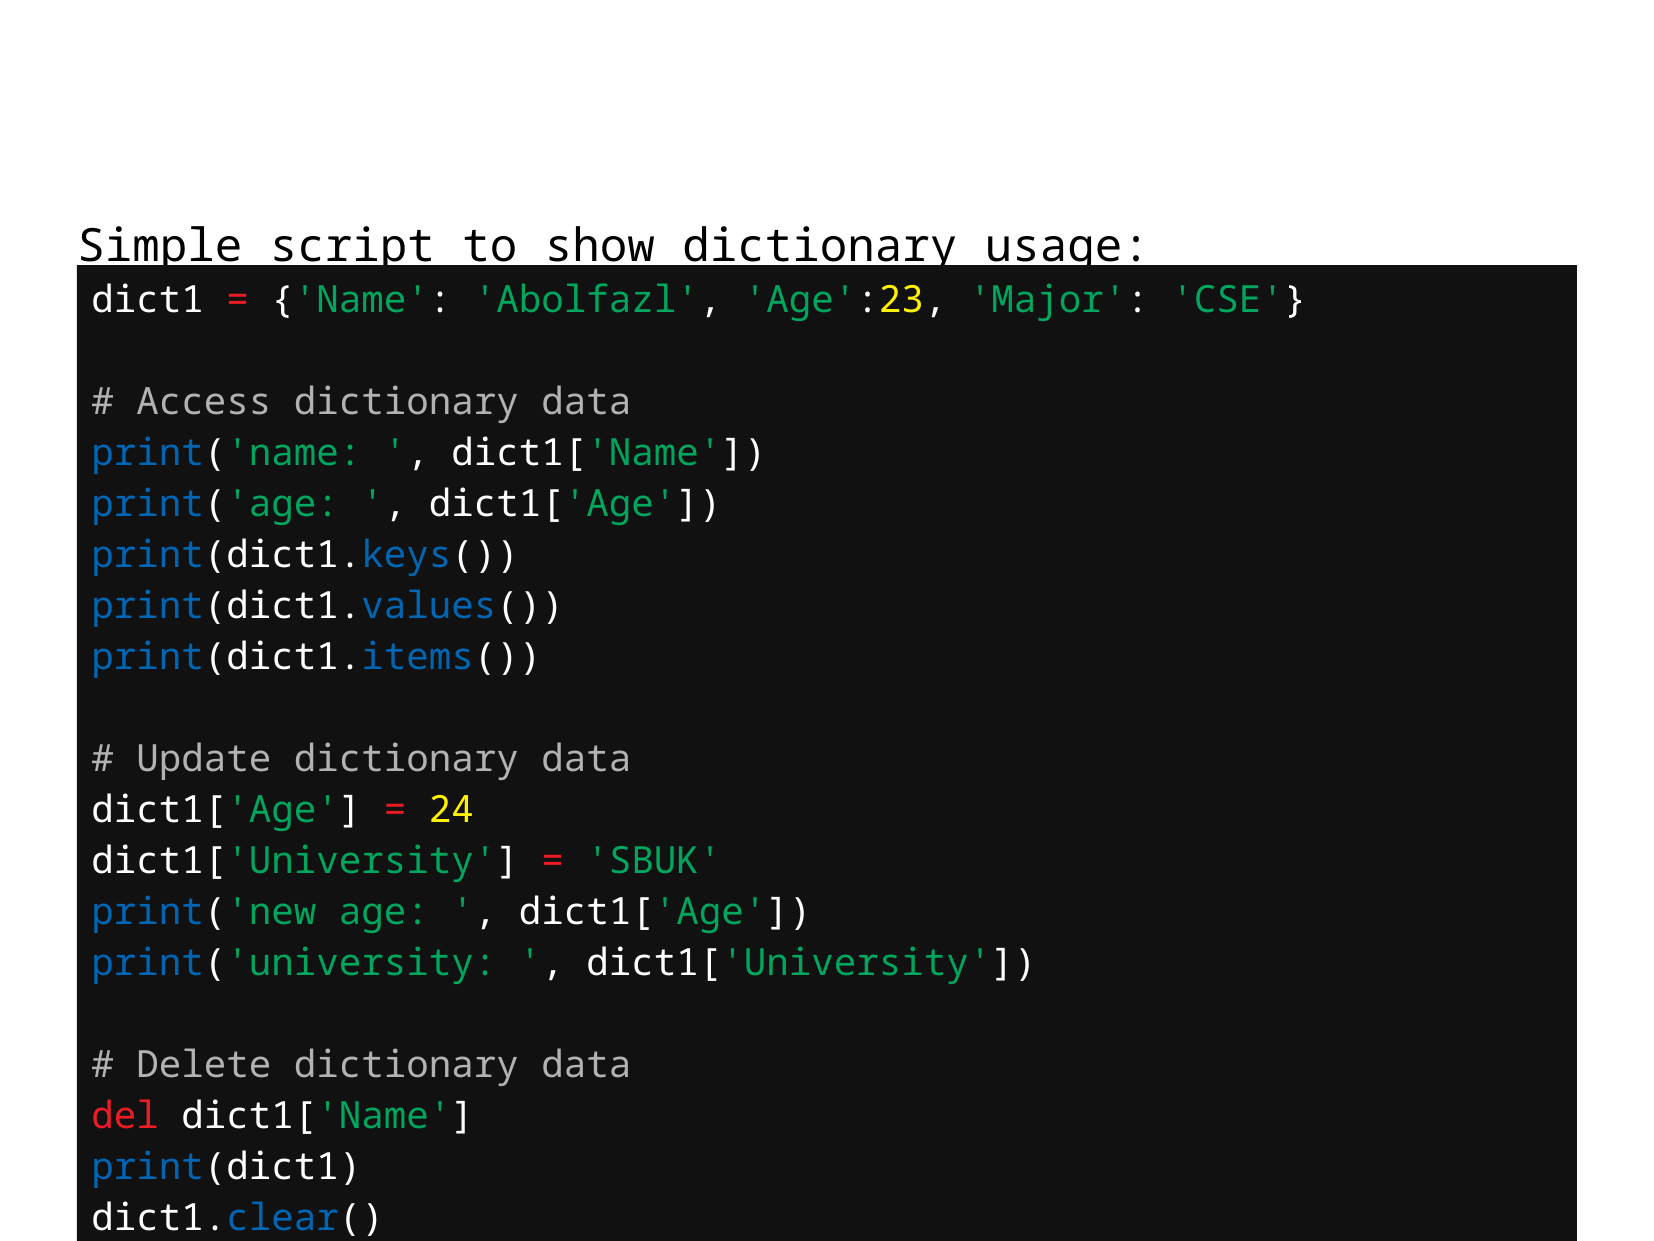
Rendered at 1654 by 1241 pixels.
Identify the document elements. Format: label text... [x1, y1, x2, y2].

text_box Simple script to show dictionary usage: [62, 205, 1591, 271]
text_box dict1 = {'Name': 'Abolfazl', 'Age':23, 'Major': 'CSE'} # Access dictionary data print('name: ', dict1['Name']) print('age: ', dict1['Age']) print(dict1.keys()) print(dict1.values()) print(dict1.items()) # Update dictionary data dict1['Age'] = 24 dict1['University'] = 'SBUK' print('new age: ', dict1['Age']) print('university: ', dict1['University']) # Delete dictionary data del dict1['Name'] print(dict1) dict1.clear() print(dict1) [76, 265, 1577, 1035]
